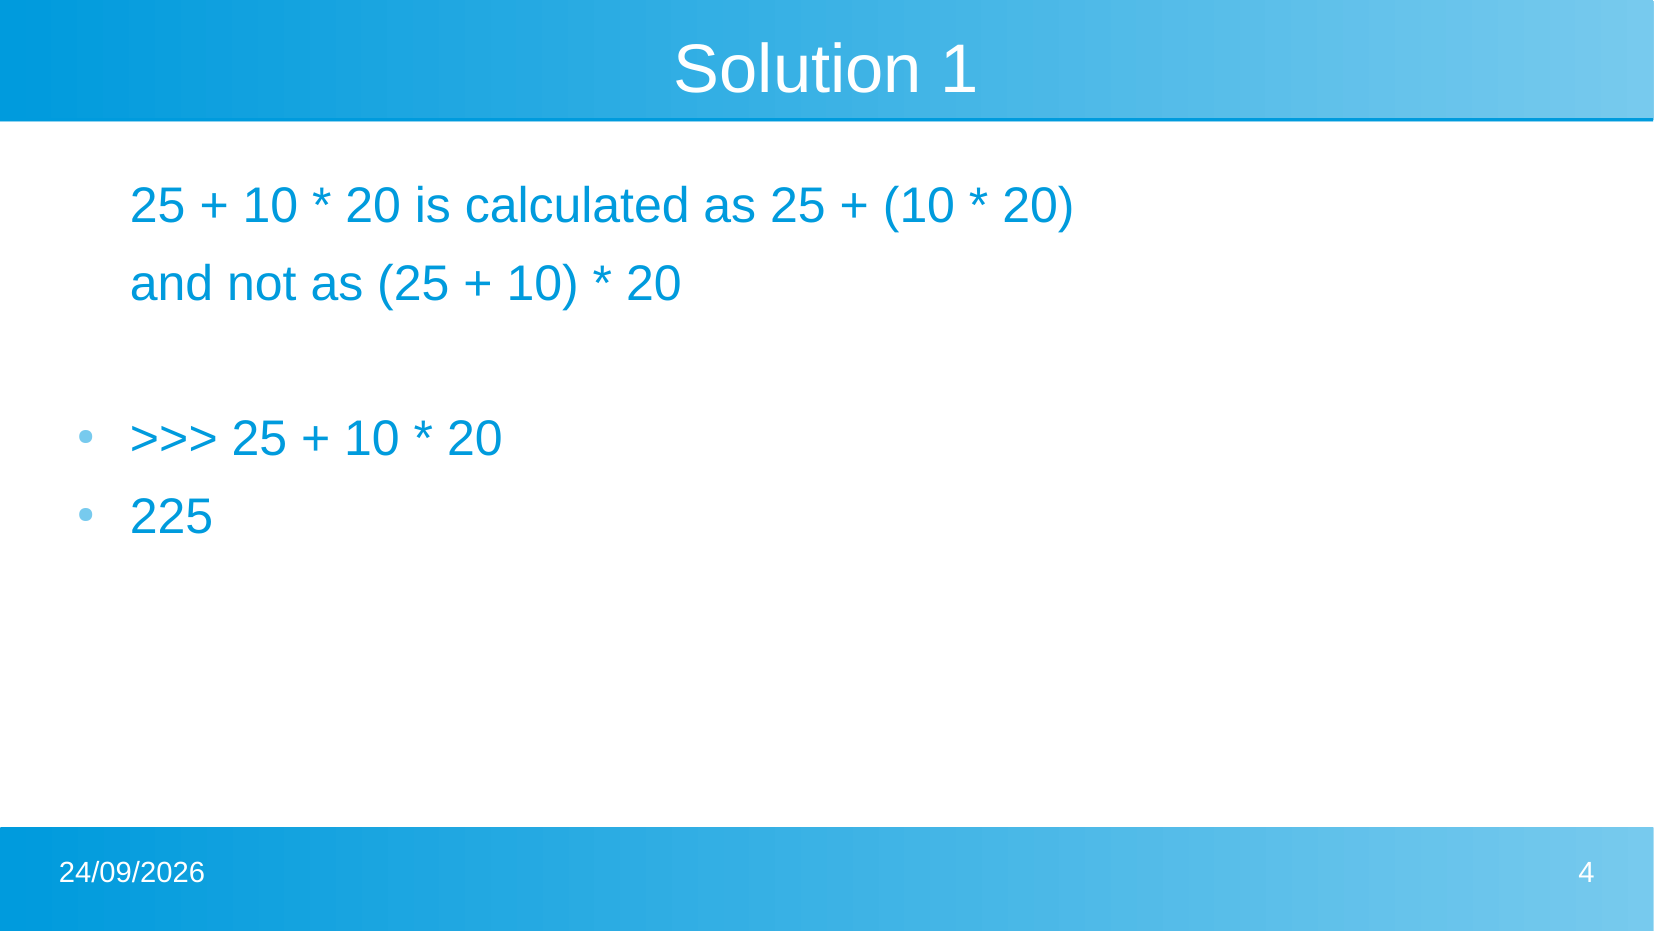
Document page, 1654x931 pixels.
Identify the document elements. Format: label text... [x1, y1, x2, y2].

title Solution 1 [59, 29, 1595, 108]
list 25 + 10 * 20 is calculated as 25 + (10 * 20) and not as (25 + 10) * 20 >>> 25 + 10 * 20 225 [59, 177, 1595, 768]
